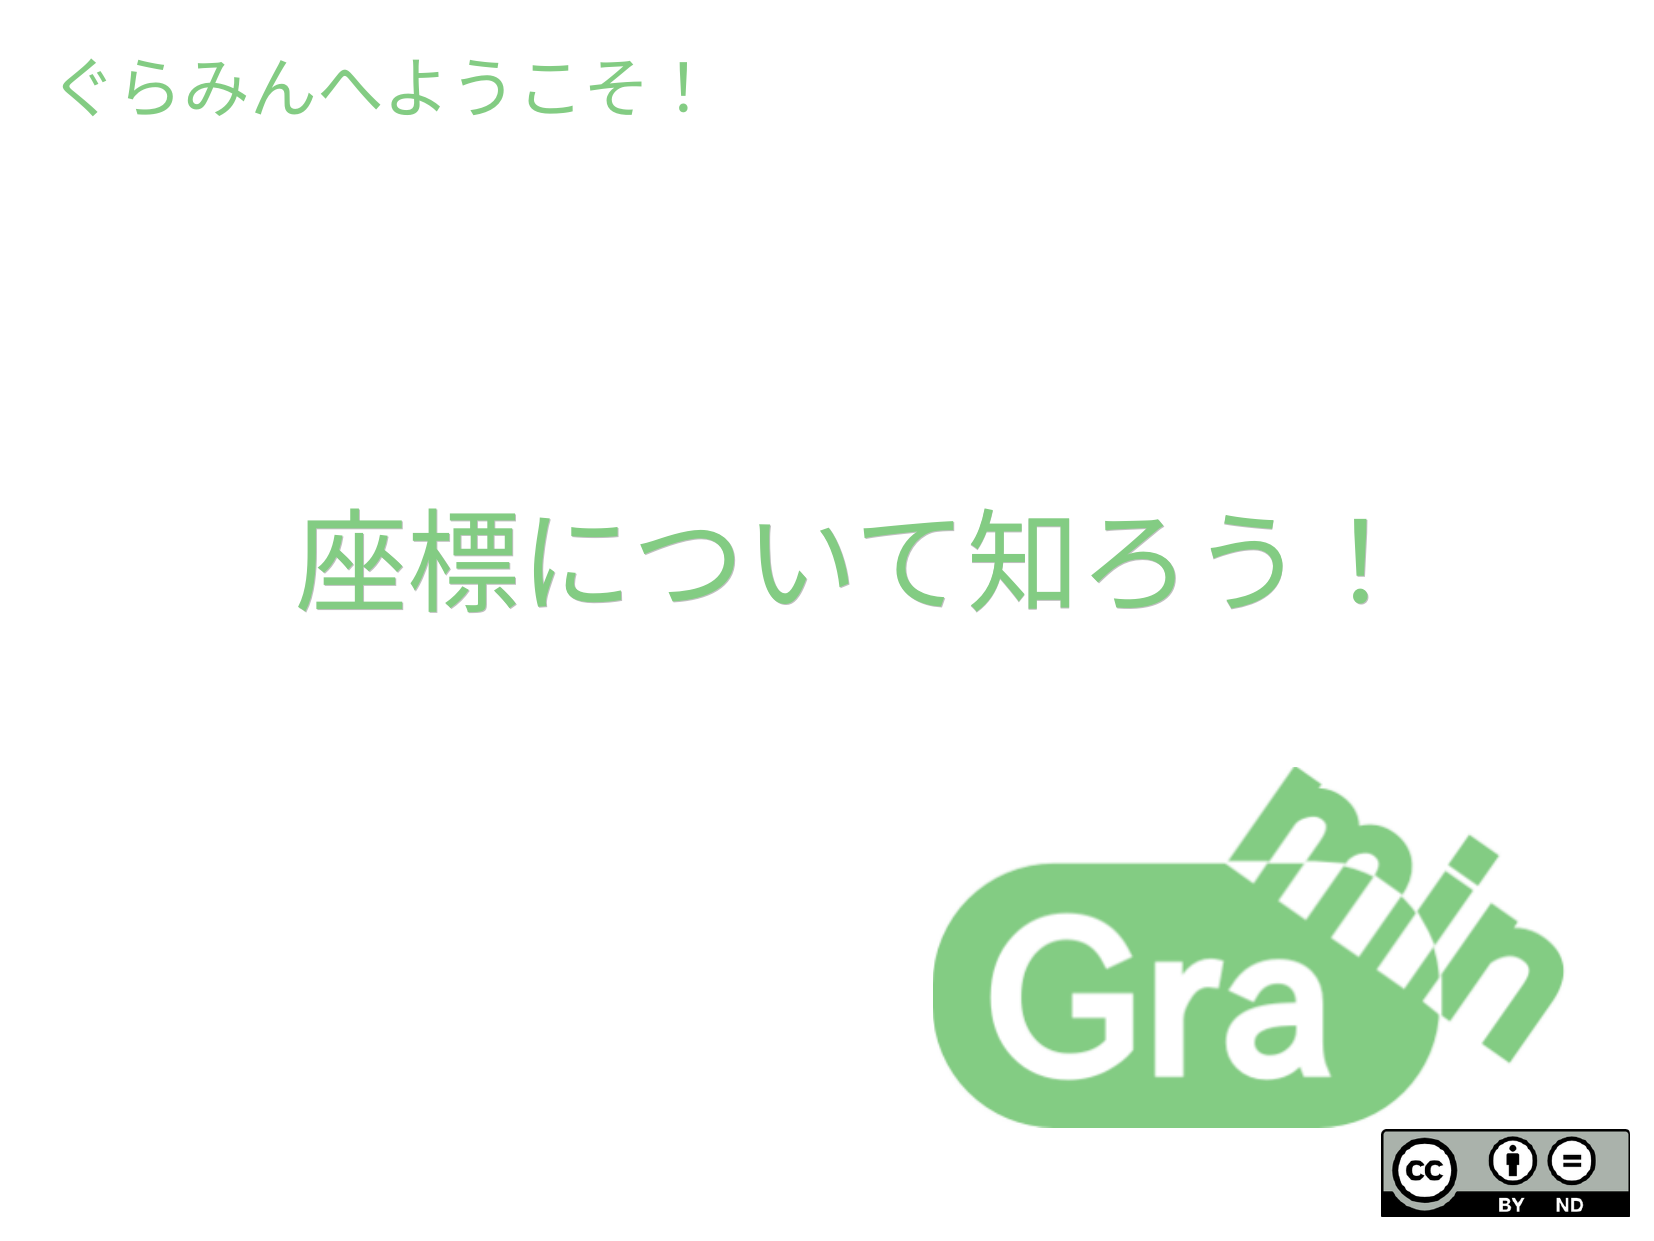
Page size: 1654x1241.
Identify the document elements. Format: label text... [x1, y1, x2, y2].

picture [933, 767, 1577, 1128]
title ぐらみんへようこそ！ [35, 33, 733, 133]
title 座標について知ろう！ [188, 369, 1524, 741]
picture [1381, 1129, 1630, 1217]
